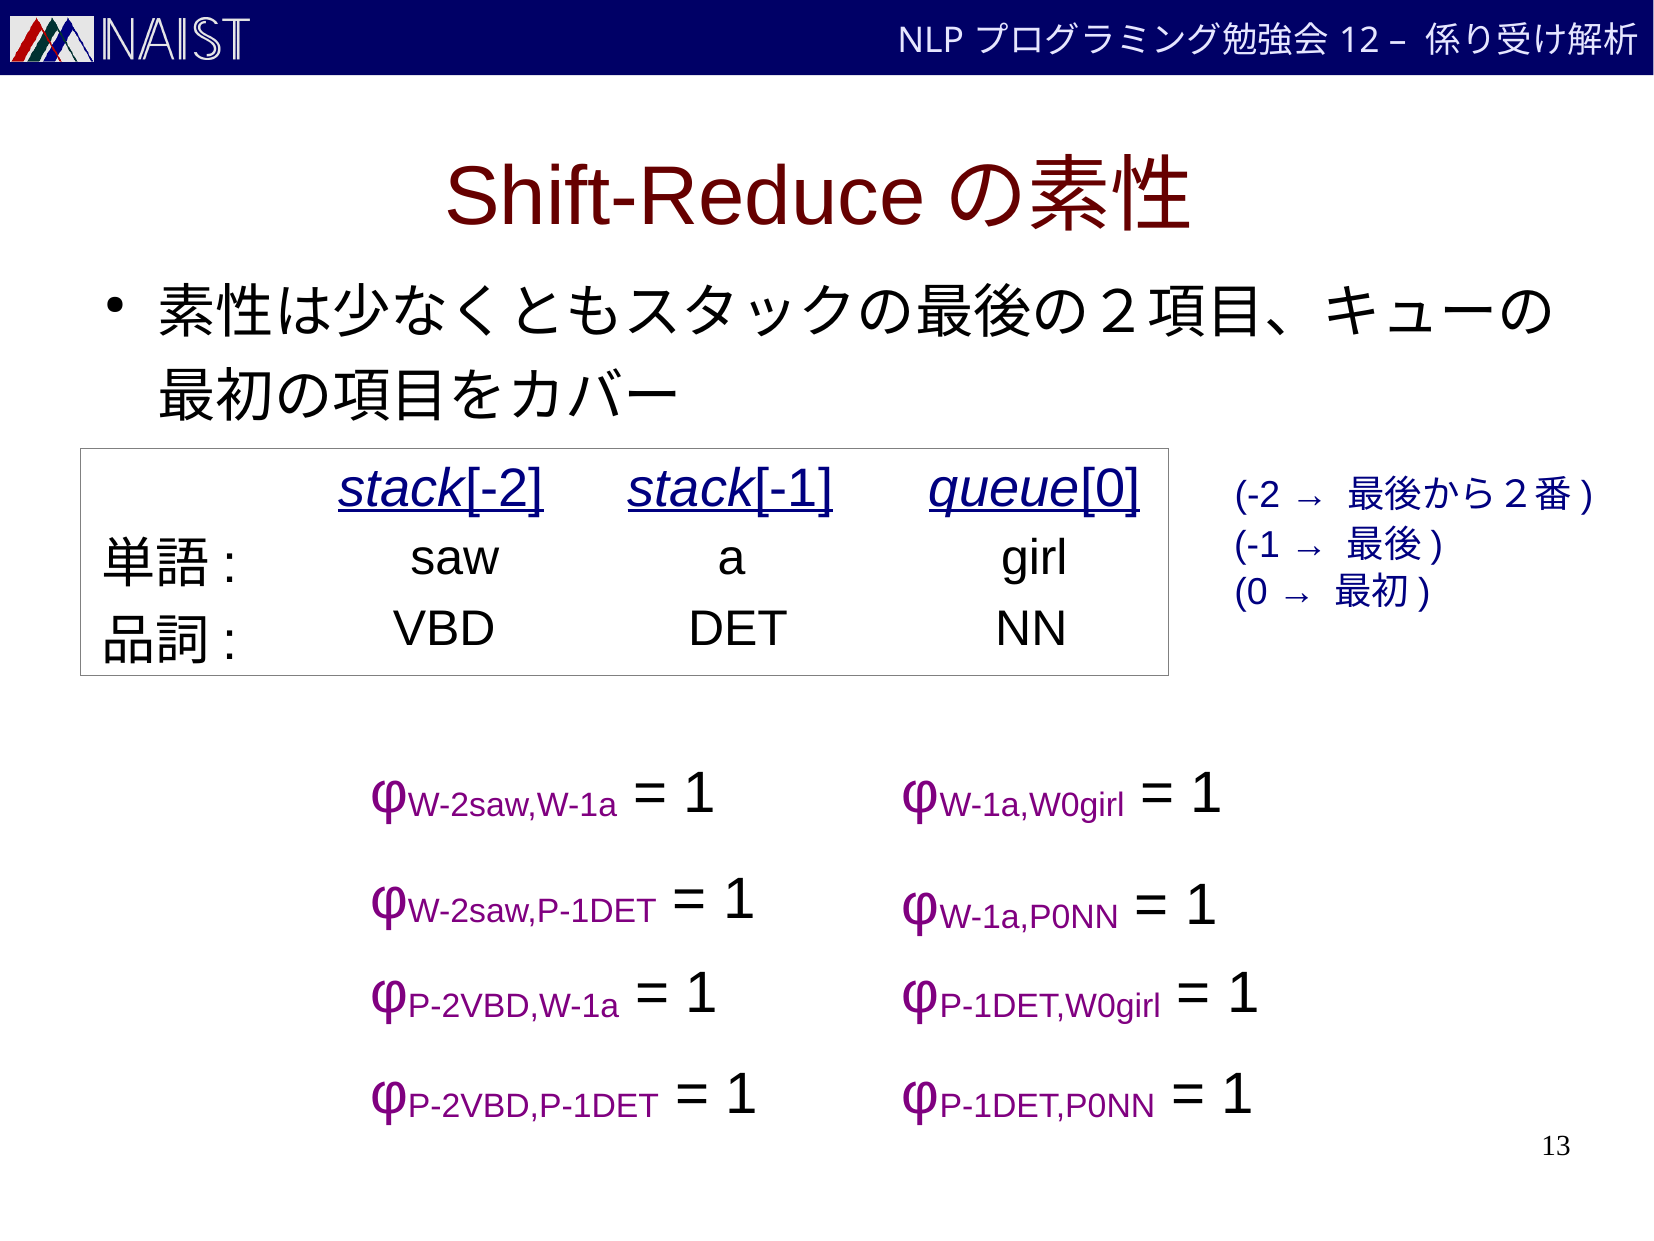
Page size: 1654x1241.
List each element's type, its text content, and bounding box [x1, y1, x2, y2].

text_box φP-1DET,W0girl = 1 [887, 952, 1275, 1052]
text_box saw [395, 526, 515, 593]
text_box queue[0] [914, 450, 1156, 526]
text_box φW-1a,W0girl = 1 [887, 752, 1239, 852]
text_box girl [986, 526, 1123, 593]
text_box φW-1a,P0NN = 1 [887, 864, 1234, 964]
text_box stack[-2] [323, 450, 559, 526]
title Shift-Reduceの素性 [75, 92, 1564, 285]
text_box φP-2VBD,W-1a = 1 [355, 952, 734, 1052]
text_box φP-1DET,P0NN = 1 [887, 1053, 1270, 1153]
text_box 品詞: [86, 601, 253, 675]
text_box φW-2saw,W-1a = 1 [355, 752, 732, 852]
text_box DET [673, 592, 803, 664]
picture [10, 16, 94, 62]
text_box (-2 → 最後から２番) [1219, 465, 1588, 525]
picture [102, 17, 251, 60]
text_box a [702, 526, 761, 592]
text_box VBD [378, 592, 511, 664]
text_box stack[-1] [612, 450, 848, 526]
text_box (-1 → 最後) [1219, 514, 1458, 574]
text_box φW-2saw,P-1DET = 1 [355, 858, 772, 958]
text_box (0 → 最初) [1219, 562, 1446, 621]
text_box φP-2VBD,P-1DET = 1 [355, 1053, 774, 1153]
text_box 単語: [86, 525, 253, 601]
list 素性は少なくともスタックの最後の２項目、キューの最初の項目をカバー [86, 264, 1576, 391]
text_box NN [980, 592, 1083, 664]
text_box 品詞: [86, 676, 253, 680]
